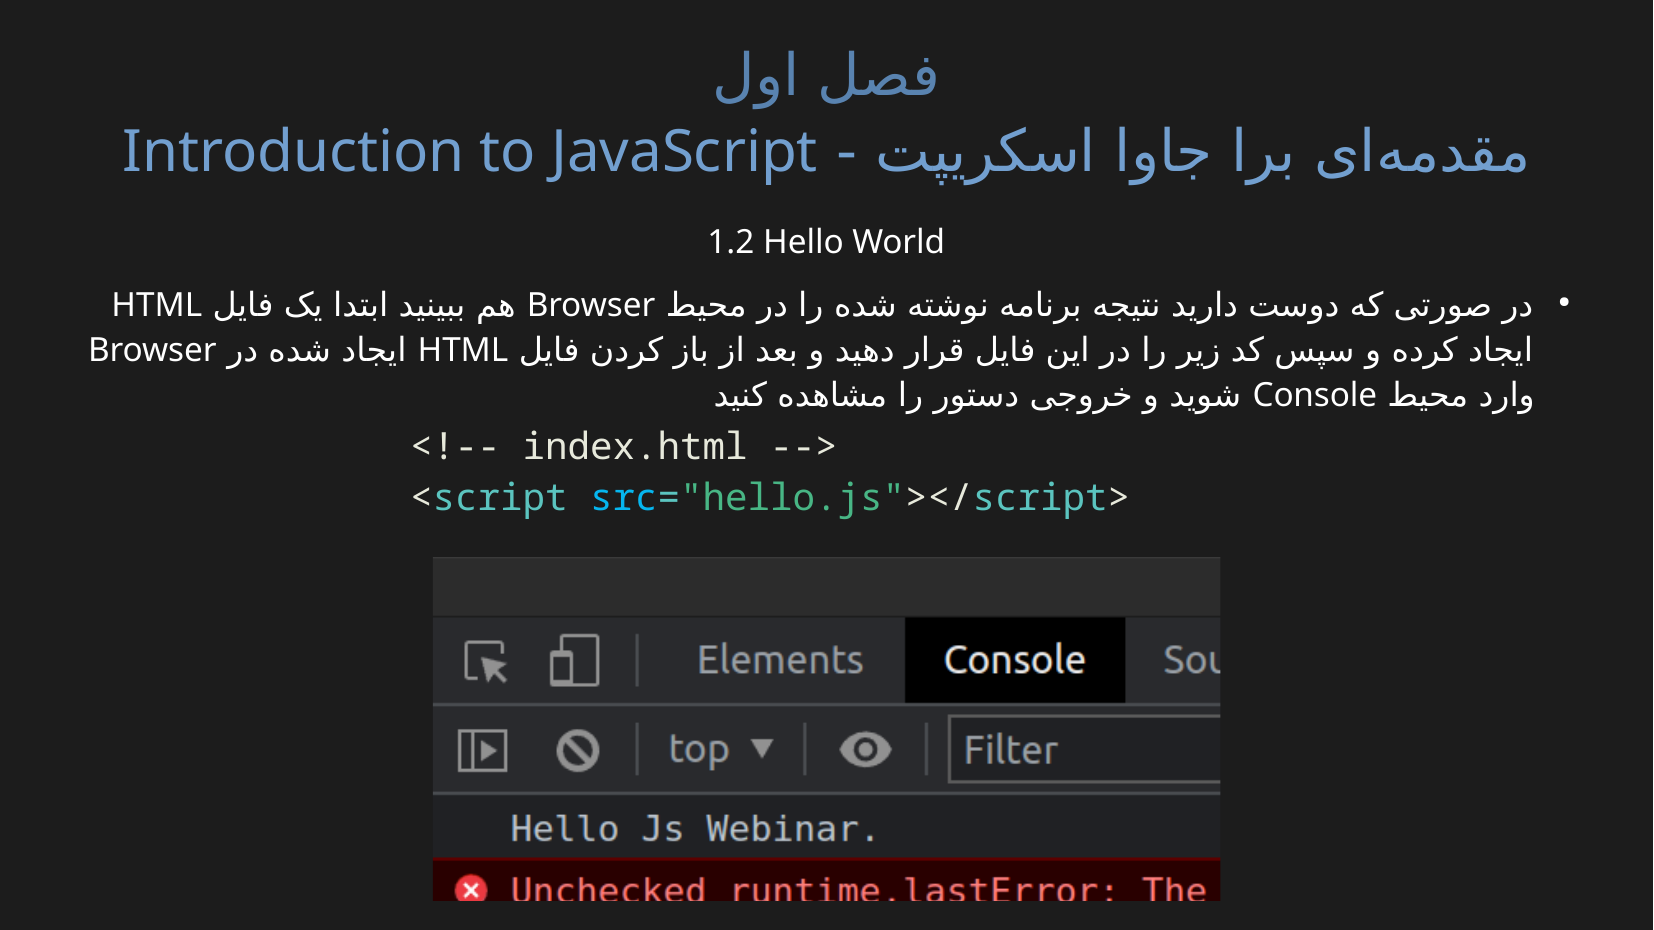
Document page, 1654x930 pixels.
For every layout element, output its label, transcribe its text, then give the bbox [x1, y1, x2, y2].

text_box <!-- index.html --> <script src="hello.js"></script> [395, 412, 1258, 566]
subtitle 1.2 Hello World در صورتی که دوست دارید نتیجه برنامه نوشته شده را در محیط Browser هم ببینید ابتدا یک فایل HTML ایجاد کرده و سپس کد زیر را در این فایل قرار دهید و بعد از باز کردن فایل HTML ایجاد شده در Browser وارد محیط Console شوید و خروجی دستور را مشاهده کنید [82, 217, 1571, 409]
picture [432, 557, 1221, 901]
title فصل اول مقدمه‌ای برا جاوا اسکریپت - Introduction to JavaScript [82, 37, 1571, 193]
